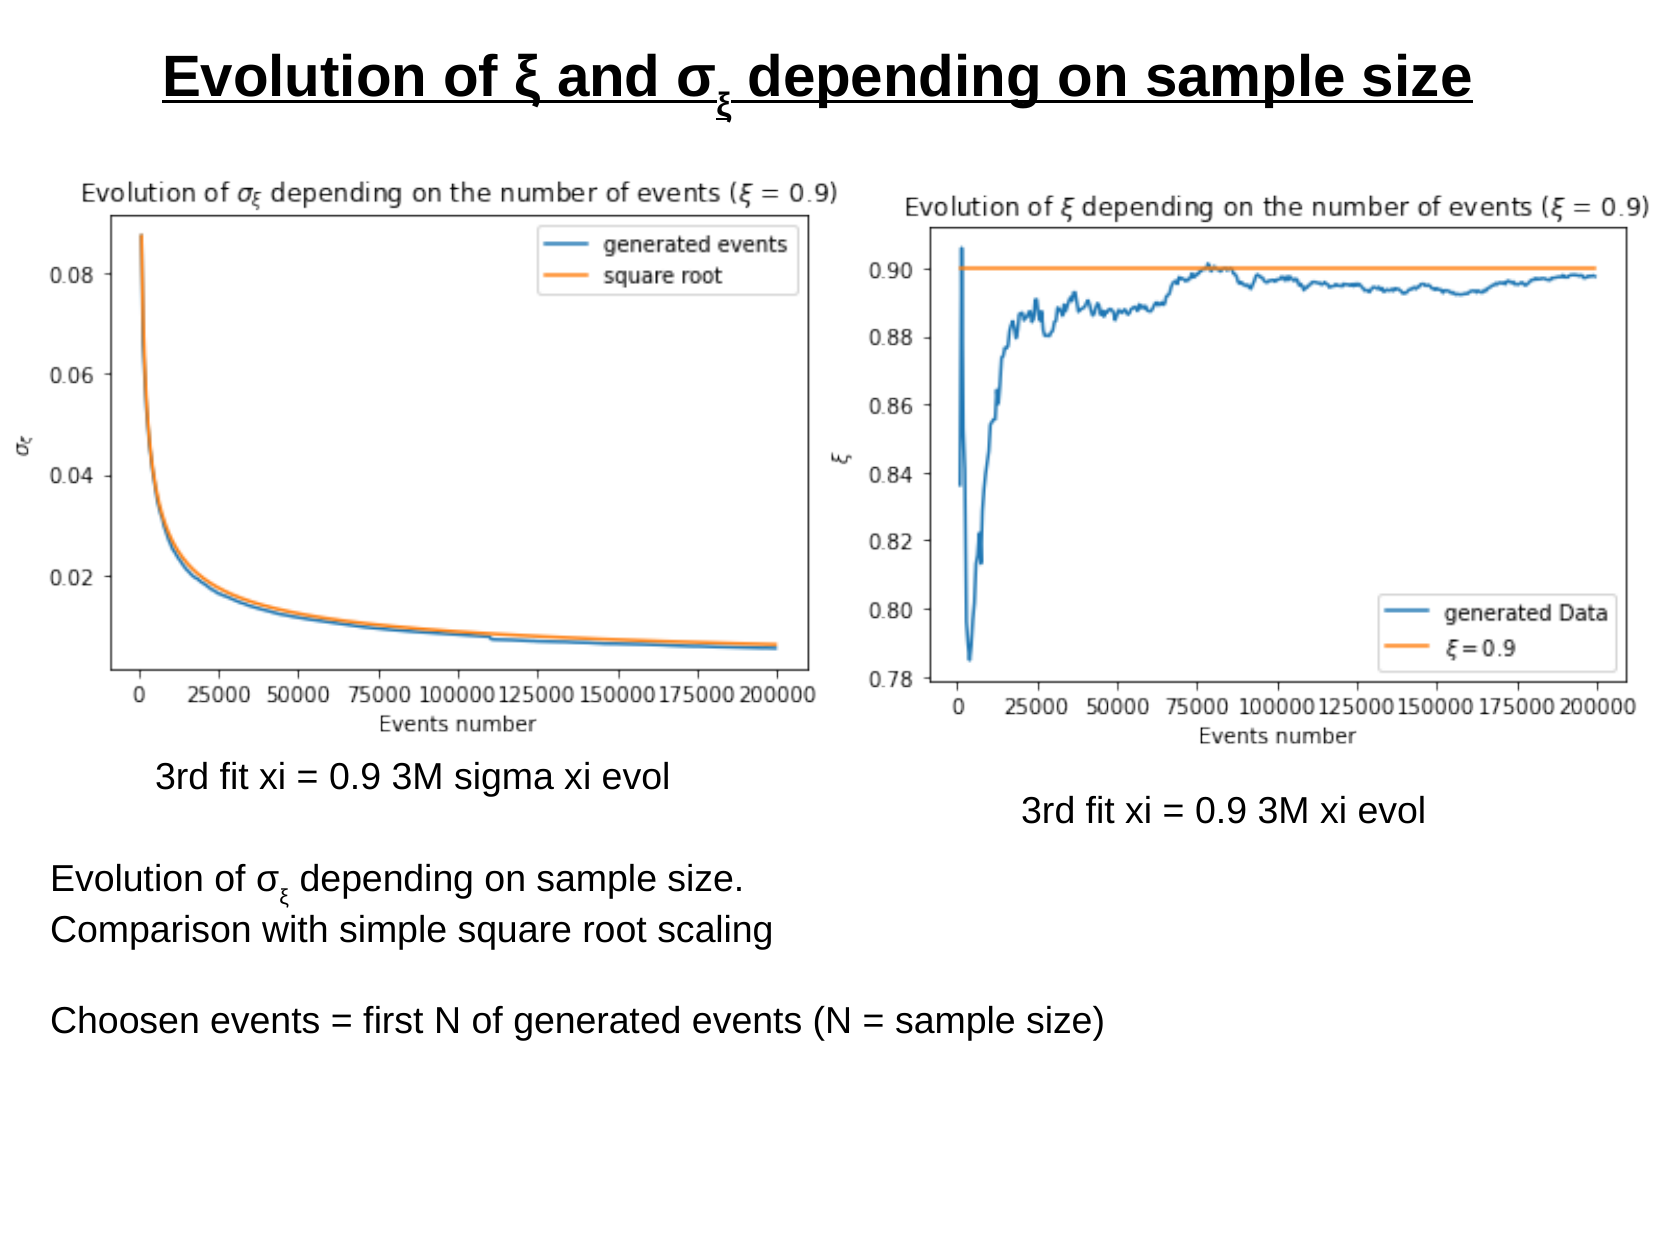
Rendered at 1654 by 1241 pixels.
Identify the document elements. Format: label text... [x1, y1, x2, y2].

text_box Choosen events = first N of generated events (N = sample size) [35, 992, 1121, 1049]
picture [0, 165, 1654, 761]
text_box 3rd fit xi = 0.9 3M sigma xi evol [140, 749, 686, 806]
text_box Evolution of ξ and σξ depending on sample size [147, 36, 1489, 133]
text_box 3rd fit xi = 0.9 3M xi evol [1006, 781, 1441, 839]
text_box Evolution of σξ depending on sample size. Comparison with simple square root scaling [35, 850, 934, 992]
